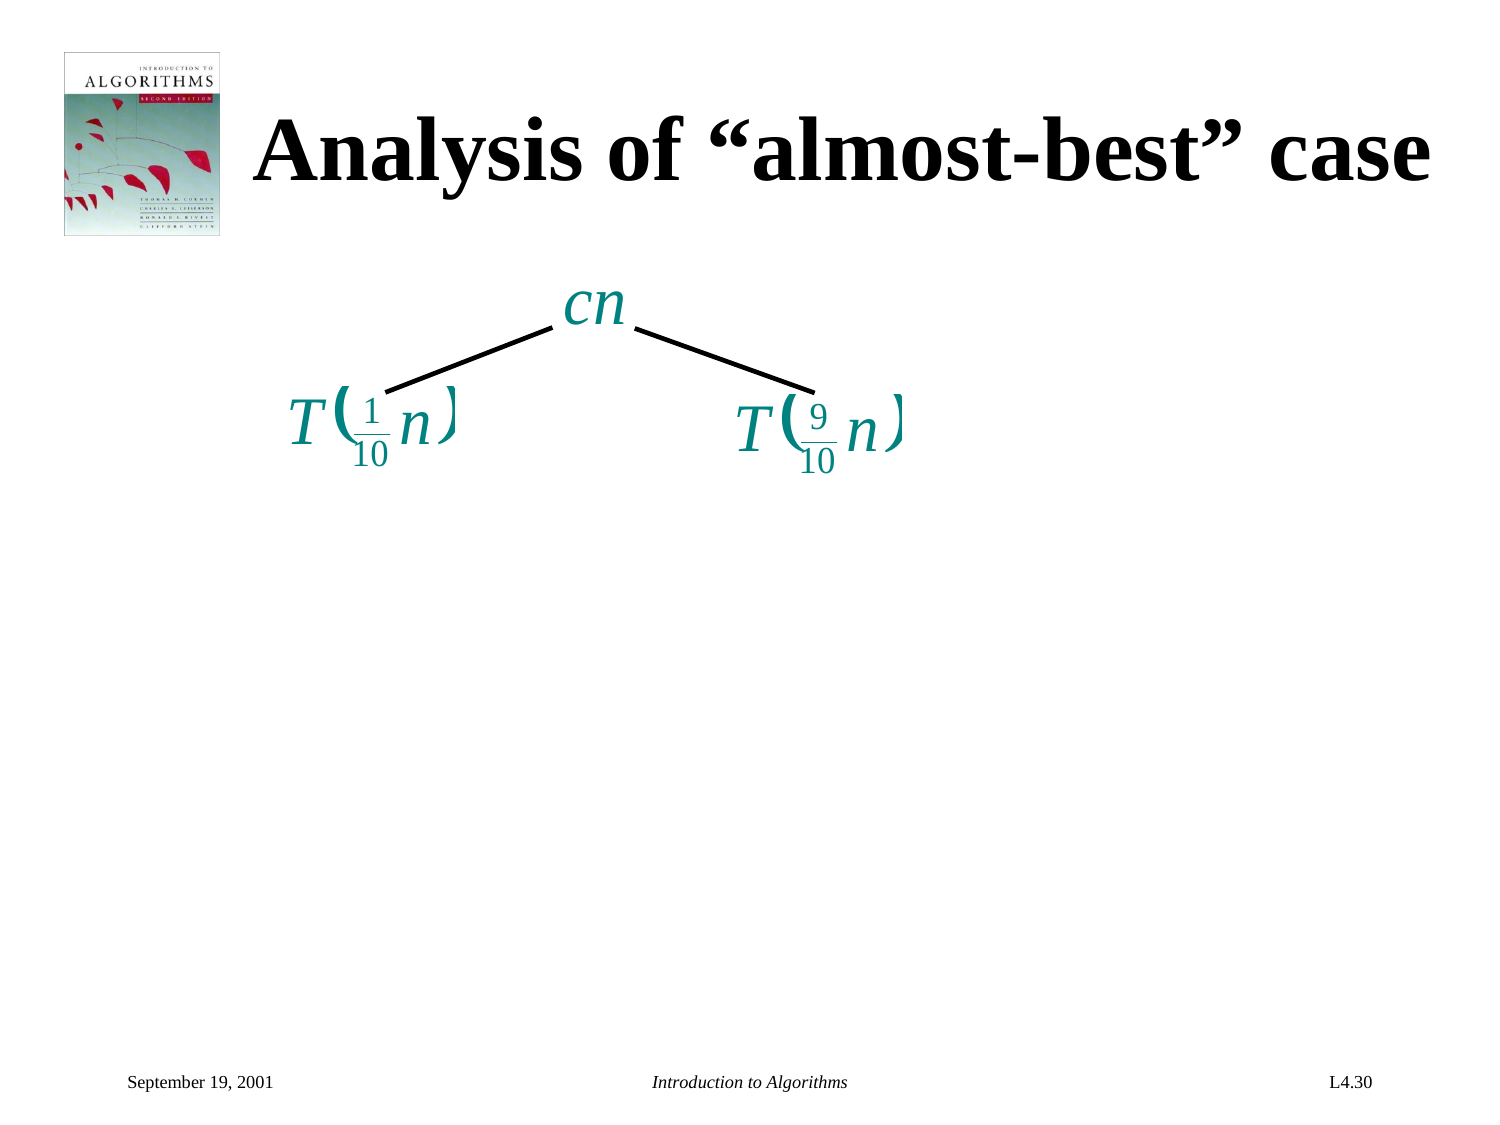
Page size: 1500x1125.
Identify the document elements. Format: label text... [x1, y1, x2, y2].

title Analysis of “almost-best” case [237, 49, 1475, 238]
chart [287, 386, 455, 471]
picture [64, 52, 220, 236]
text_box L4.<number> [1074, 1062, 1388, 1101]
text_box Introduction to Algorithms [512, 1062, 988, 1101]
text_box September 19, 2001 [112, 1062, 426, 1101]
chart [734, 394, 902, 478]
chart [560, 287, 628, 330]
